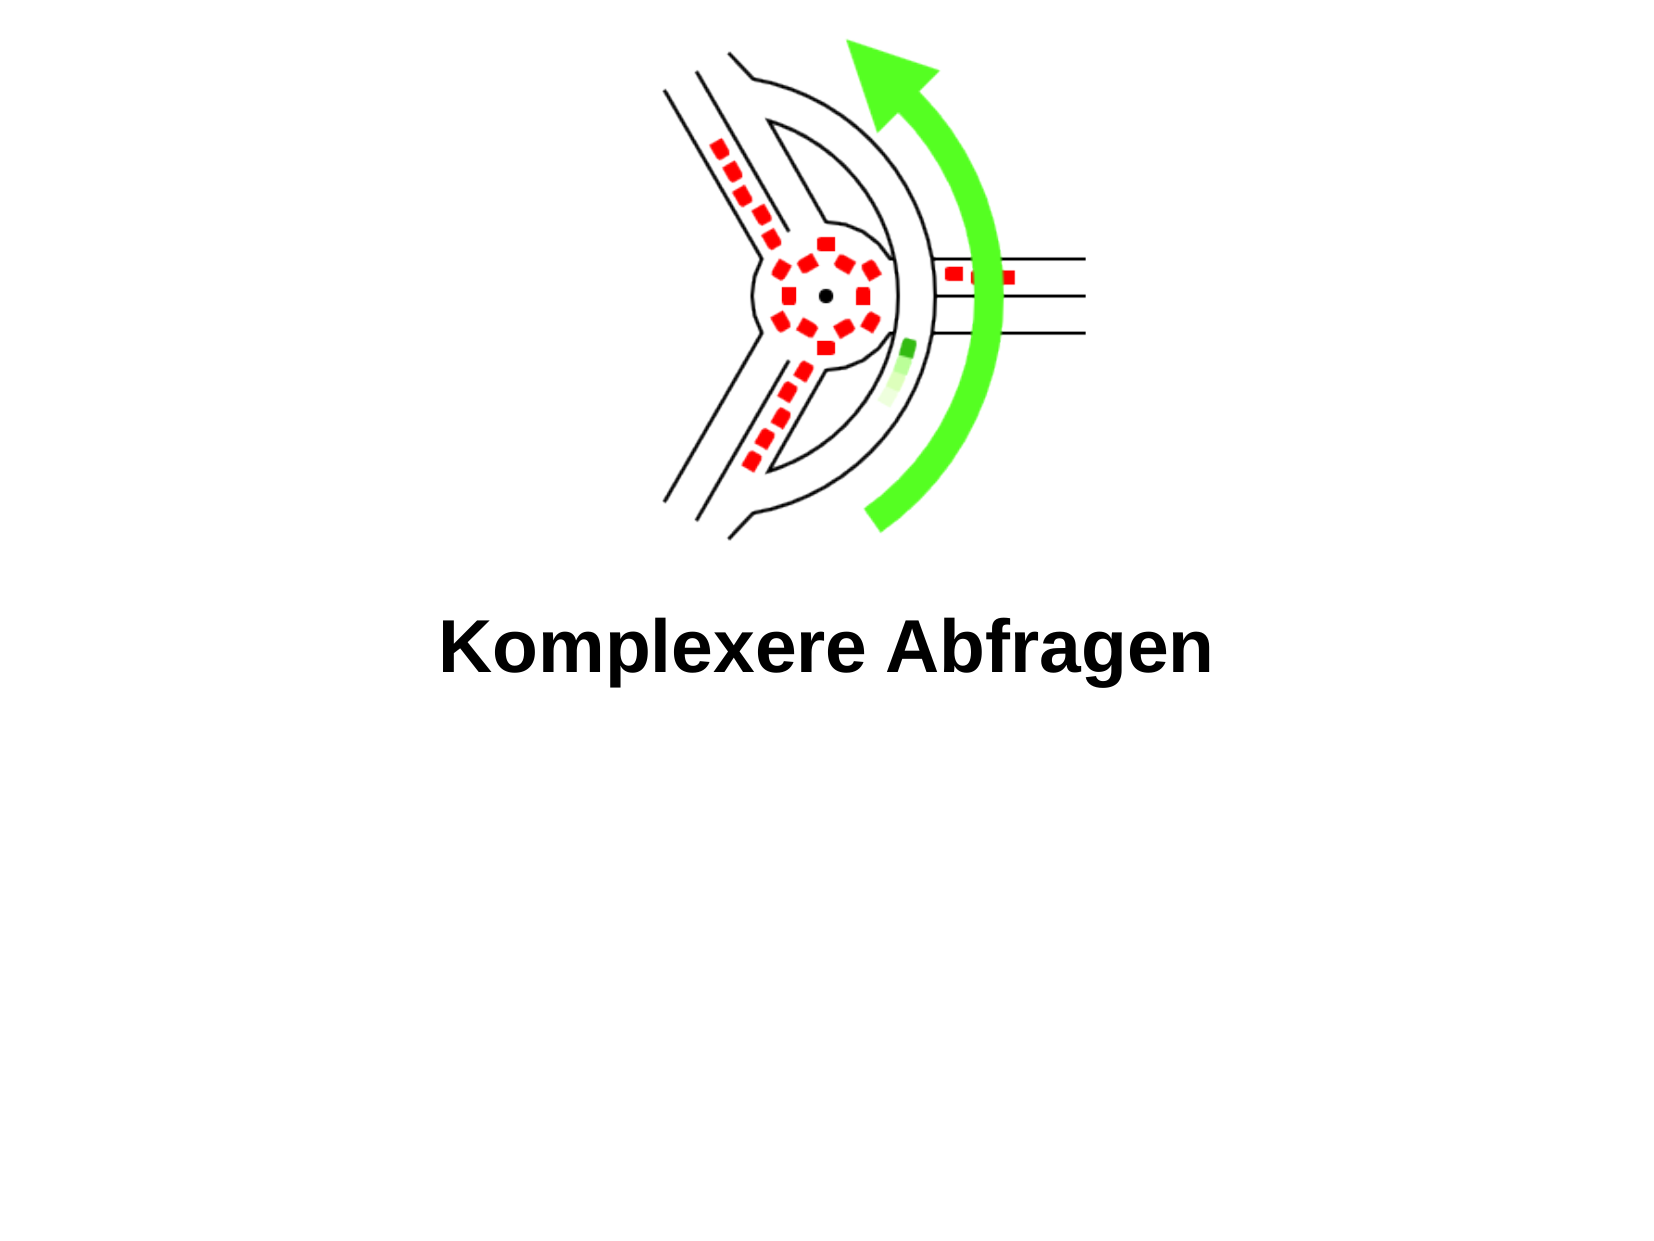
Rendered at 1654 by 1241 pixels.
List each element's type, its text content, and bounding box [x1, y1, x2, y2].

picture [567, 37, 1086, 556]
text_box Komplexere Abfragen [423, 597, 1230, 697]
